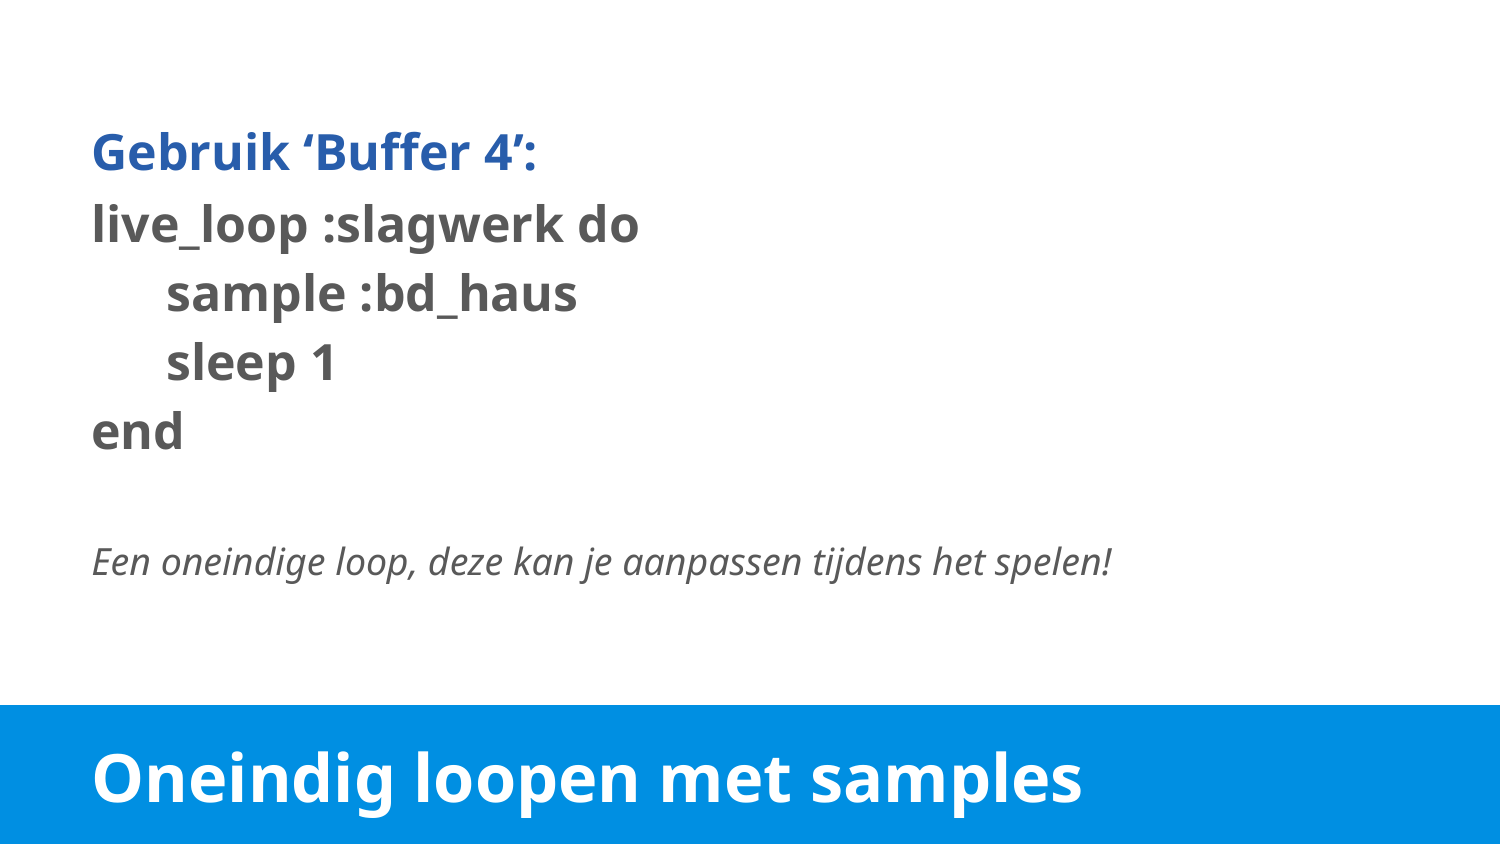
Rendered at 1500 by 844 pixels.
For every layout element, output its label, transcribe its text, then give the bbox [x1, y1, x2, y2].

picture [0, 705, 1500, 844]
title Oneindig loopen met samples [76, 721, 1500, 828]
list live_loop :slagwerk do sample :bd_haus sleep 1 end Een oneindige loop, deze kan je aanpassen tijdens het spelen! [76, 168, 1500, 500]
subtitle Gebruik ‘Buffer 4’: [76, 75, 1438, 152]
